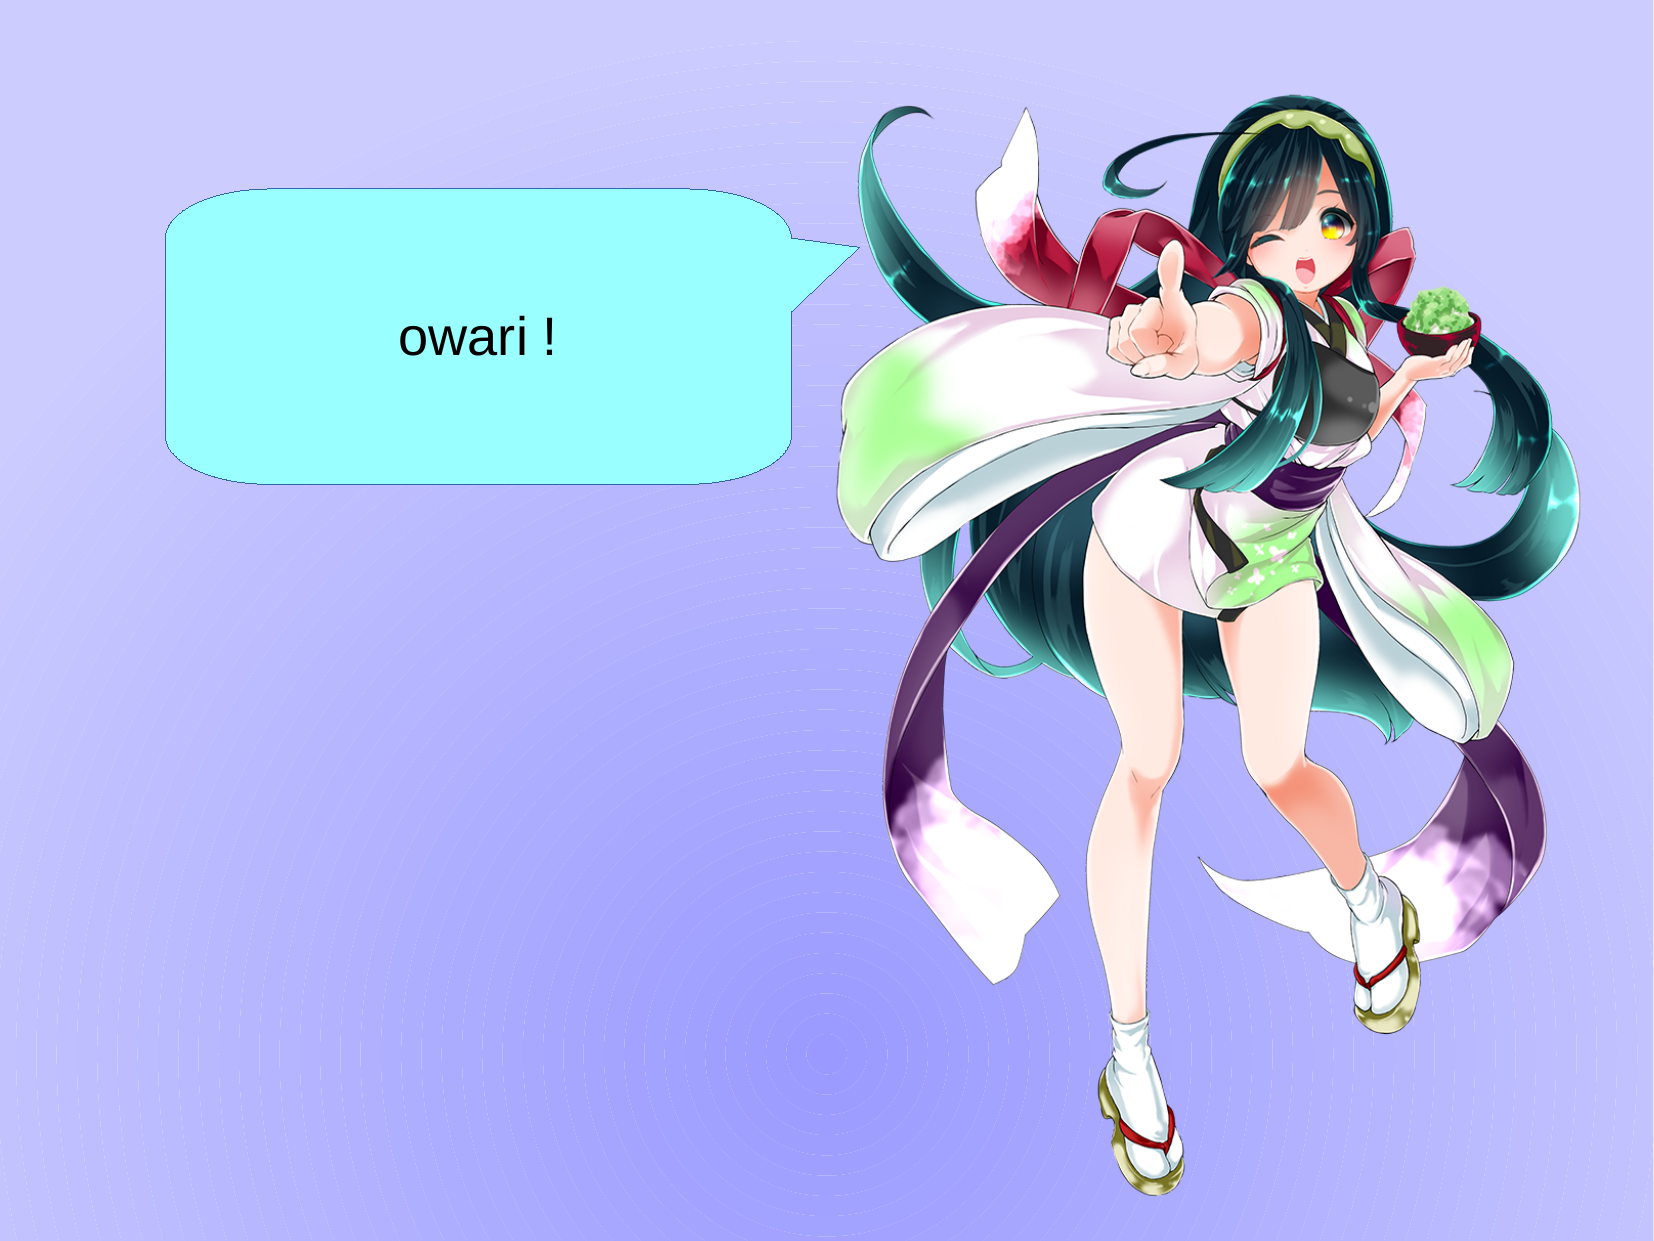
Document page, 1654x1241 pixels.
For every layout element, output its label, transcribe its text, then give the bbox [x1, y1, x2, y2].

picture [779, 82, 1598, 1210]
text_box owari ! [165, 188, 860, 485]
